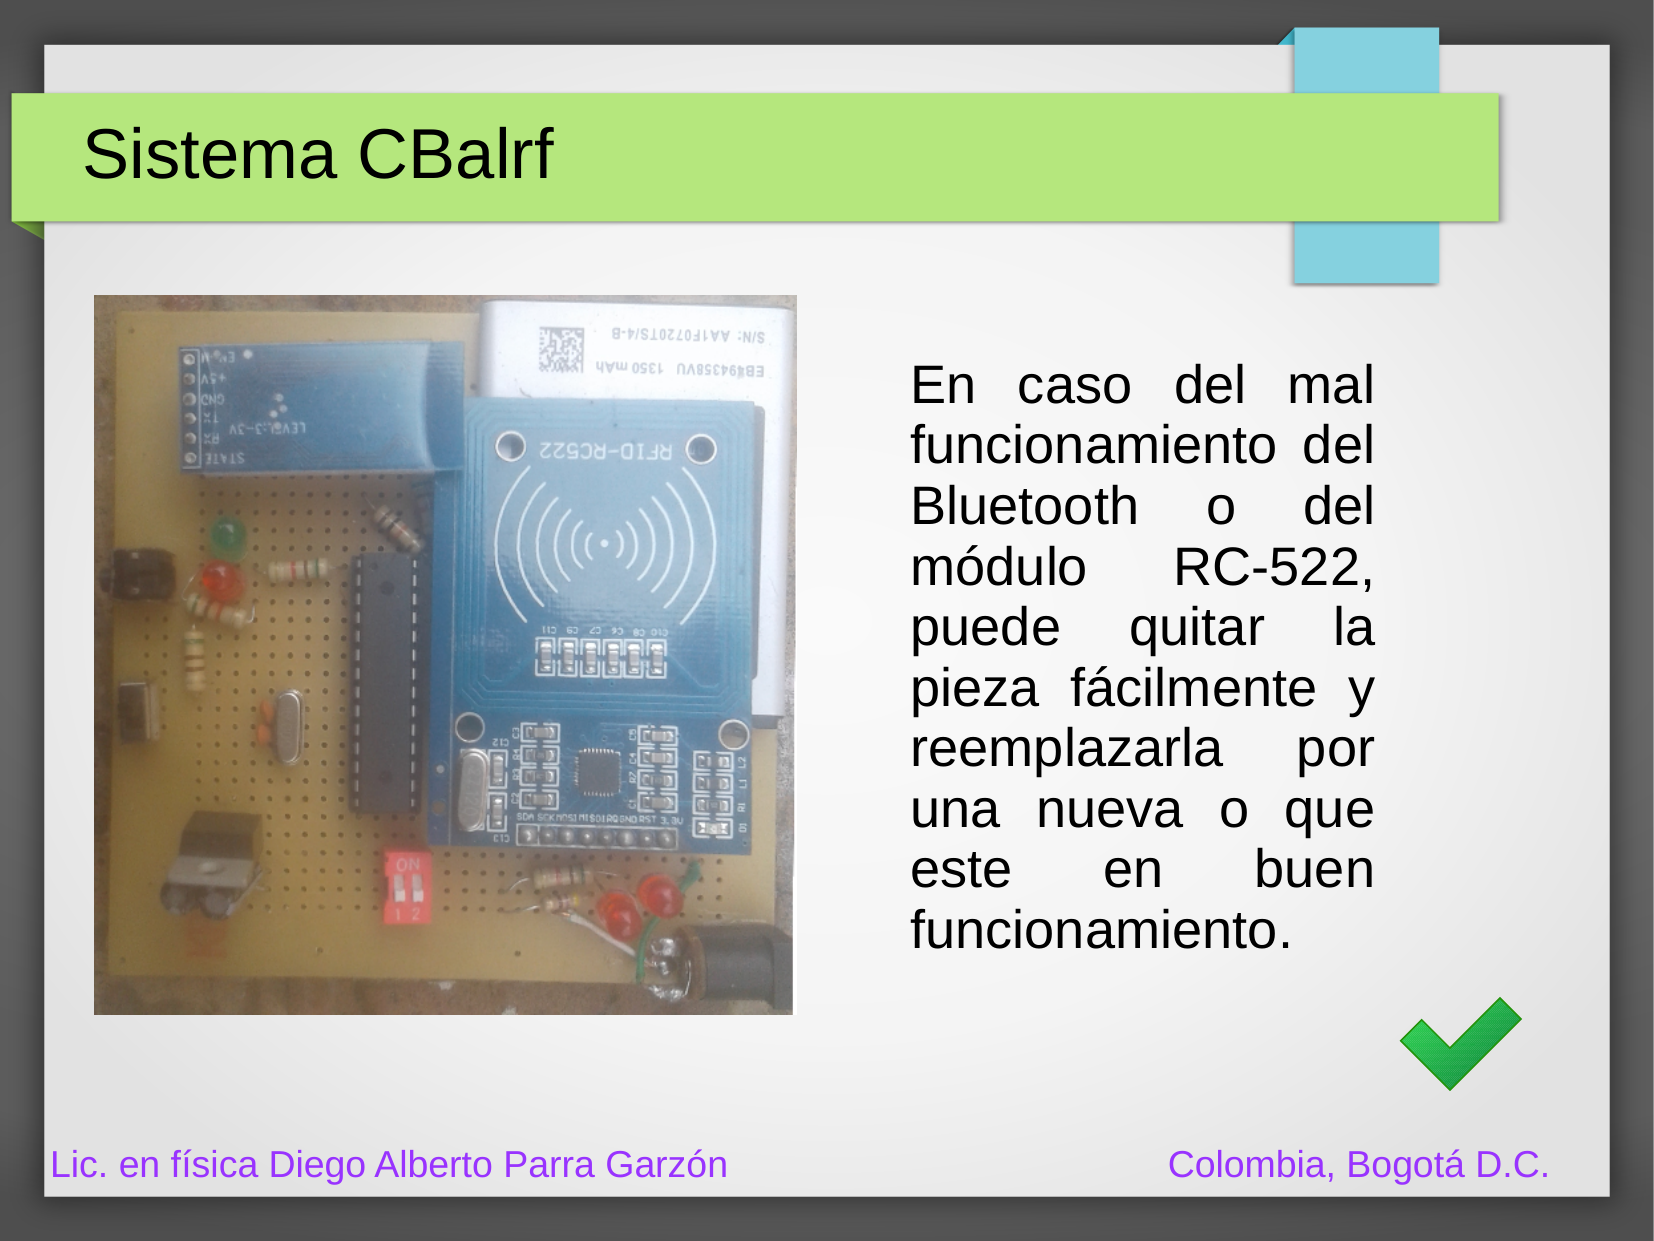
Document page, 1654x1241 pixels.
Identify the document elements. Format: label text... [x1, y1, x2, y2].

list En caso del mal funcionamiento del Bluetooth o del módulo RC-522, puede quitar la pieza fácilmente y reemplazarla por una nueva o que este en buen funcionamiento. [839, 354, 1376, 1075]
picture [0, 0, 1654, 1241]
text_box Lic. en física Diego Alberto Parra Garzón Colombia, Bogotá D.C. [35, 1136, 1607, 1193]
title Sistema CBalrf [82, 94, 1264, 213]
